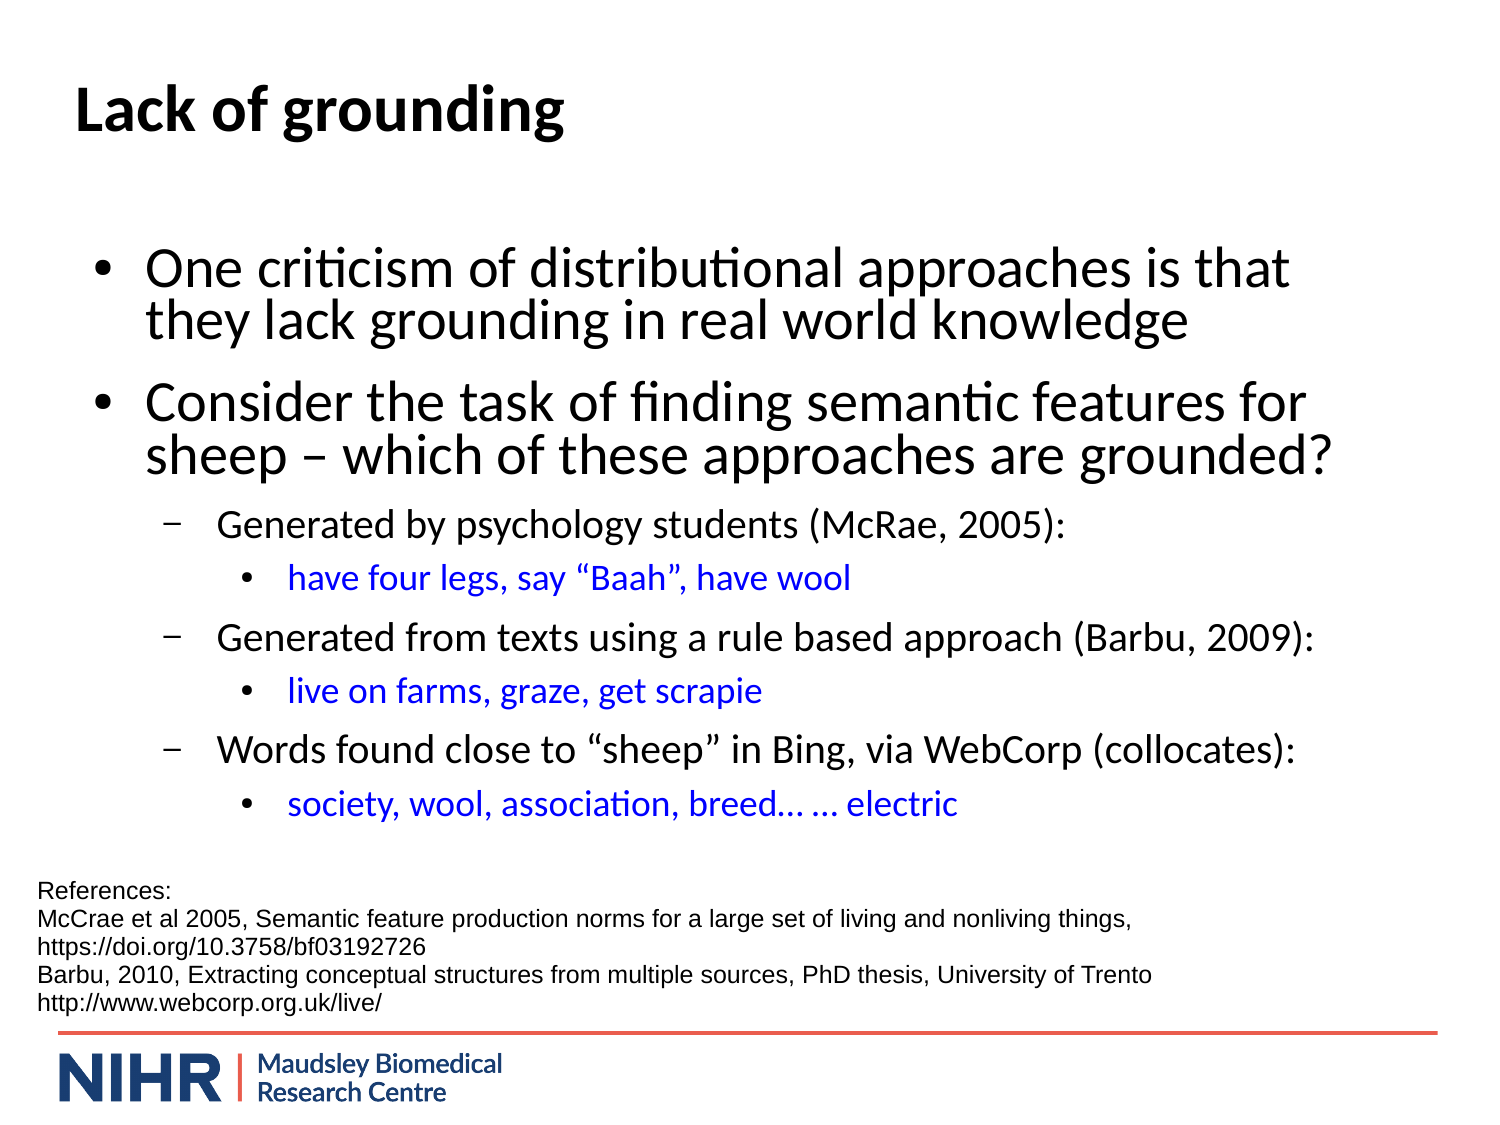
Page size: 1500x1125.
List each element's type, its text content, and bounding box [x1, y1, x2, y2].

list One criticism of distributional approaches is that they lack grounding in real world knowledge Consider the task of finding semantic features for sheep – which of these approaches are grounded? Generated by psychology students (McRae, 2005): have four legs, say “Baah”, have wool Generated from texts using a rule based approach (Barbu, 2009): live on farms, graze, get scrapie Words found close to “sheep” in Bing, via WebCorp (collocates): society, wool, association, breed… … electric [75, 245, 1395, 869]
title Lack of grounding [75, 17, 1425, 213]
text_box References: McCrae et al 2005, Semantic feature production norms for a large set of living and nonliving things, https://doi.org/10.3758/bf03192726 Barbu, 2010, Extracting conceptual structures from multiple sources, PhD thesis, University of Trento http://www.webcorp.org.uk/live/ [22, 869, 1465, 1025]
picture [29, 1025, 531, 1125]
